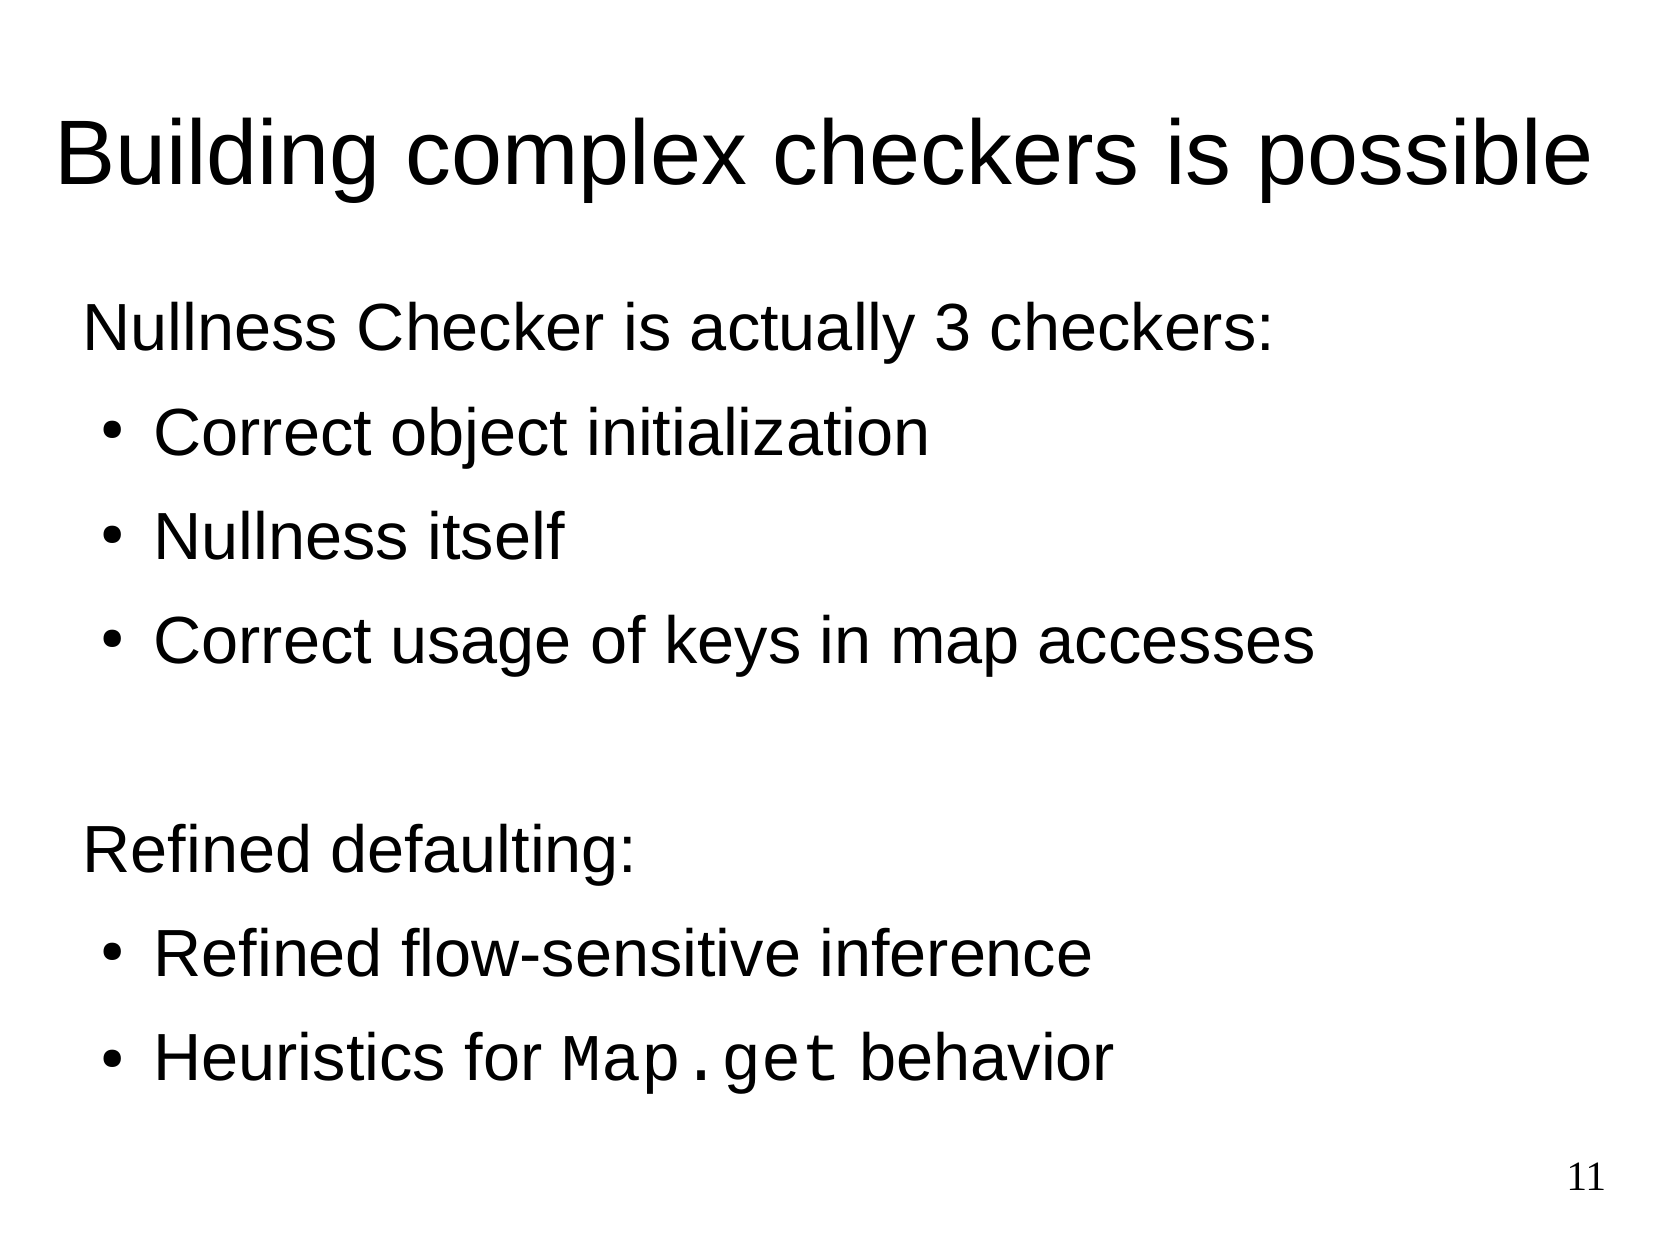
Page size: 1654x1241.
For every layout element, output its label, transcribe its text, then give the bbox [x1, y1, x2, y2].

list Nullness Checker is actually 3 checkers: Correct object initialization Nullness itself Correct usage of keys in map accesses Refined defaulting: Refined flow-sensitive inference Heuristics for Map.get behavior [82, 290, 1571, 1101]
title Building complex checkers is possible [37, 56, 1613, 250]
